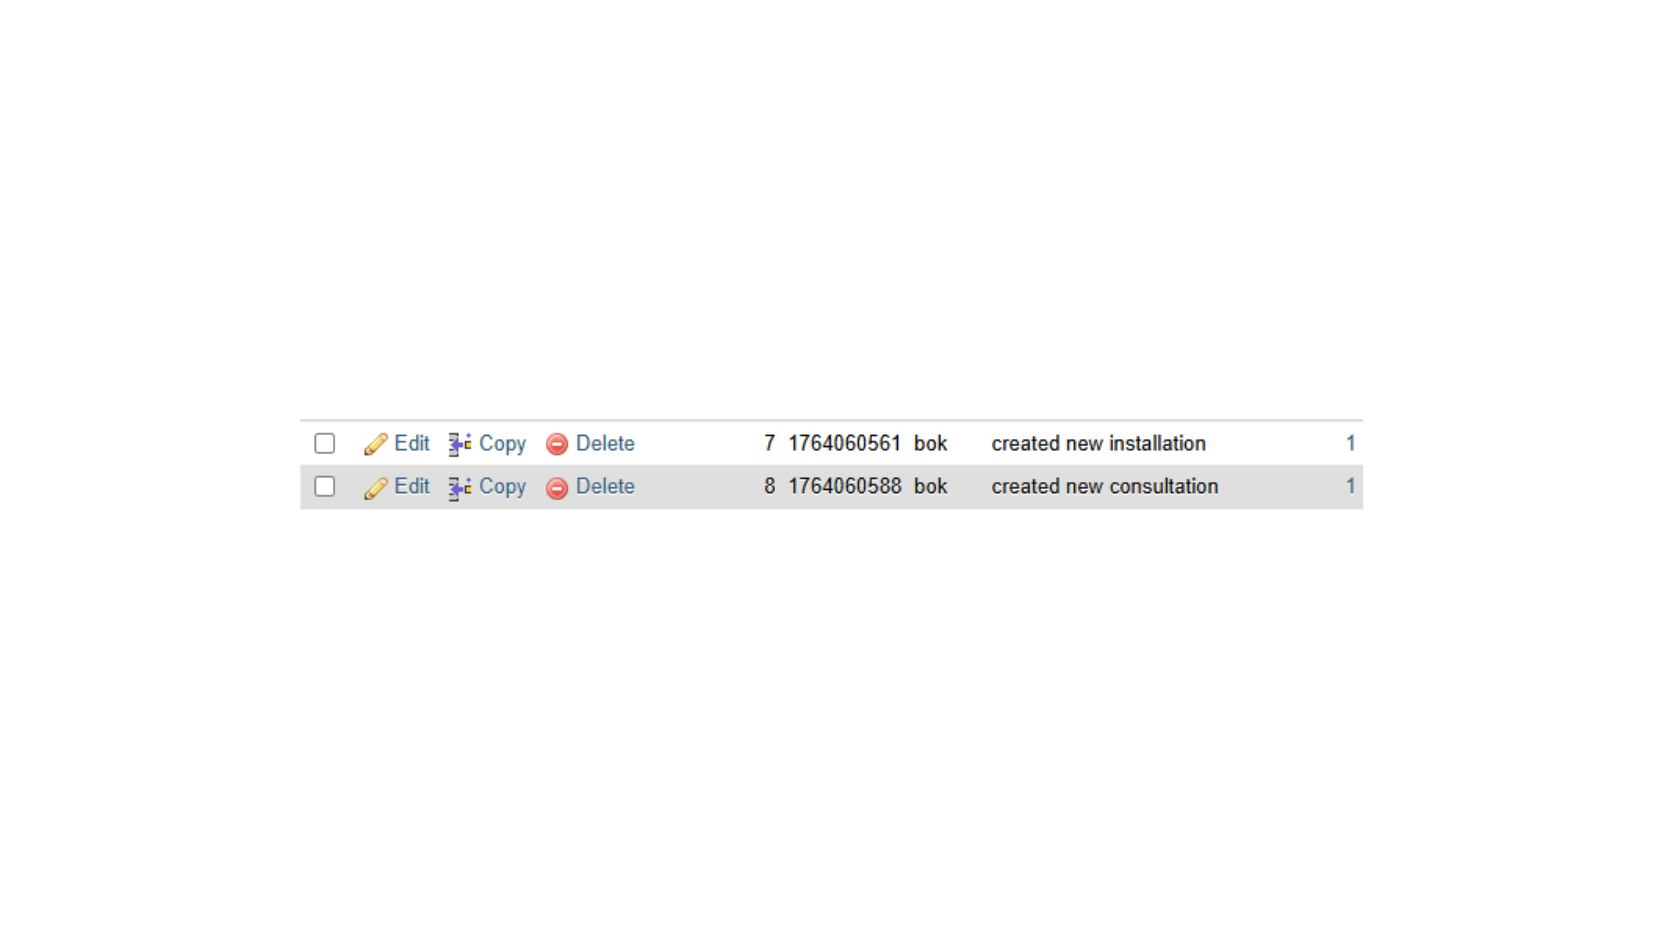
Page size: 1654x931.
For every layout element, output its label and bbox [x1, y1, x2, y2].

picture [296, 419, 1365, 516]
